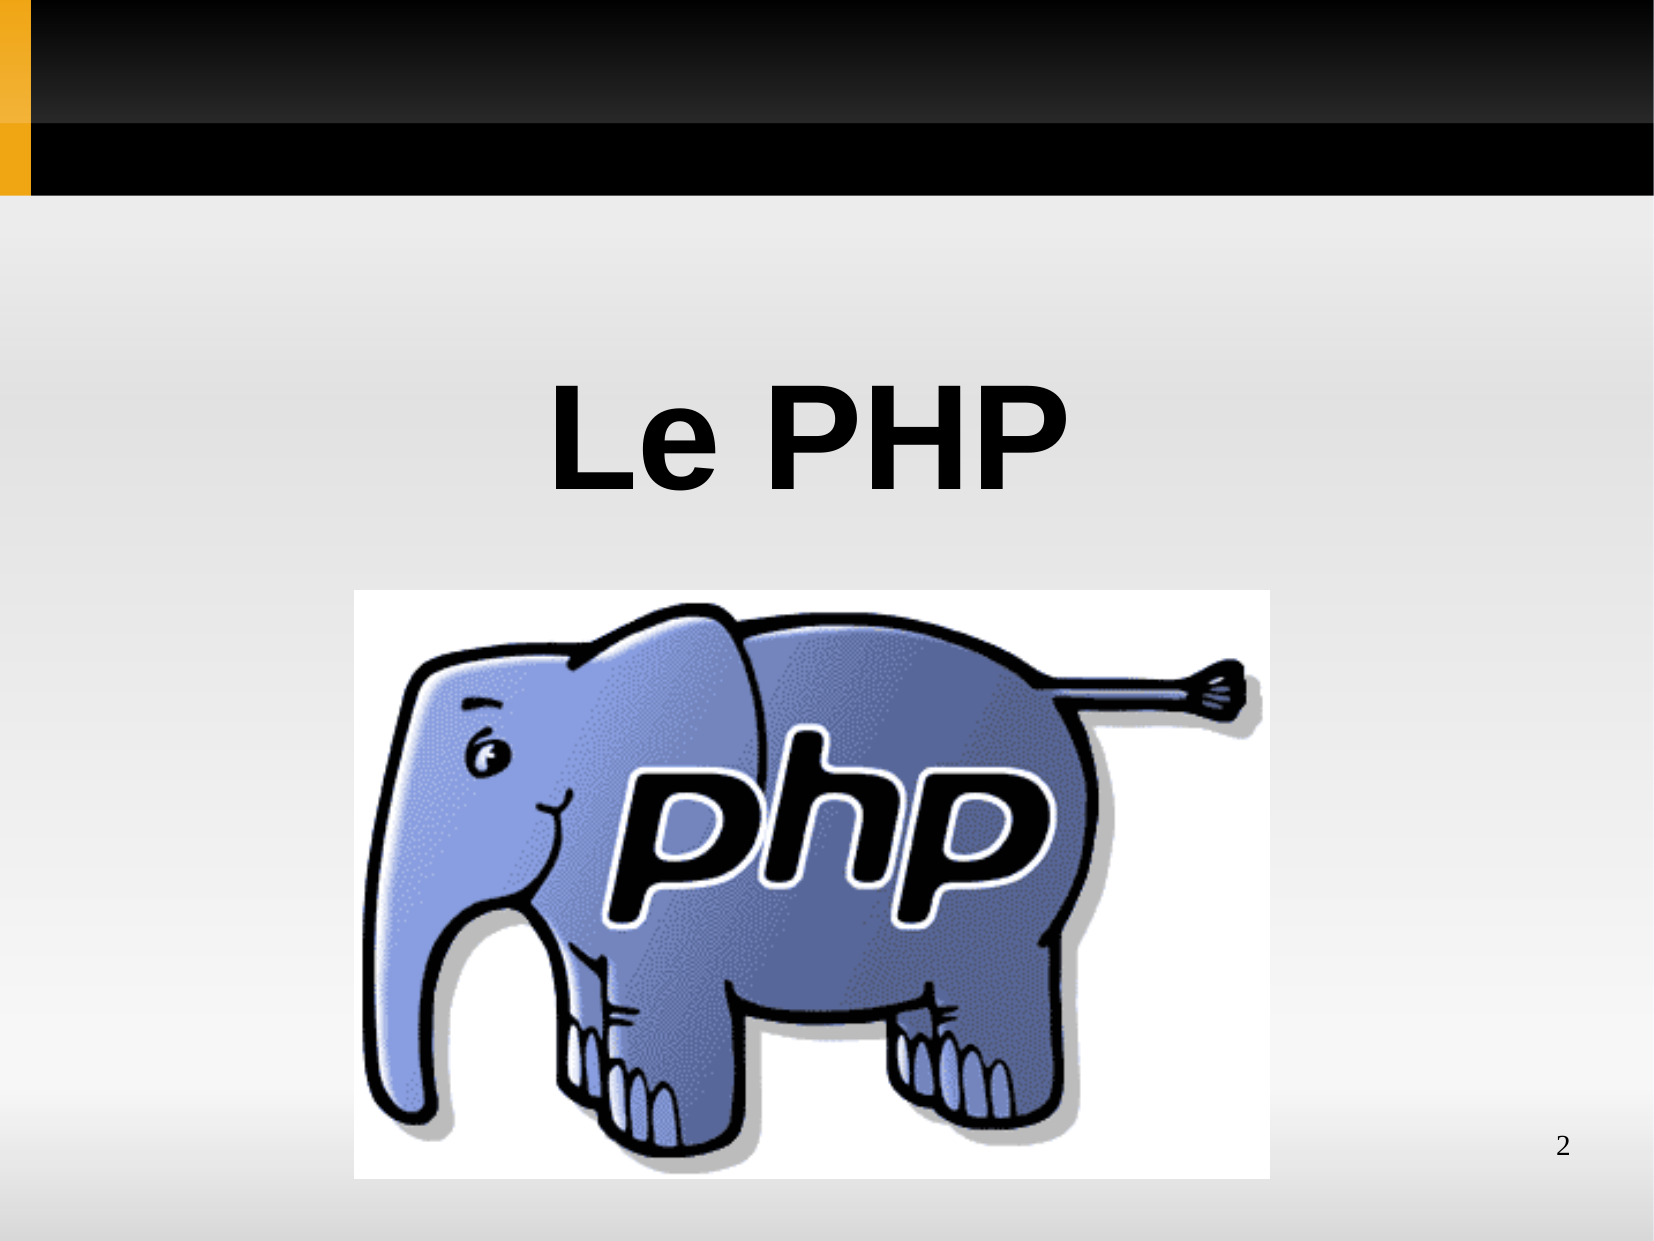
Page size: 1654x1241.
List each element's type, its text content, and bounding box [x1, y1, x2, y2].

picture [0, 0, 1654, 1241]
list Le PHP [29, 354, 1518, 1173]
